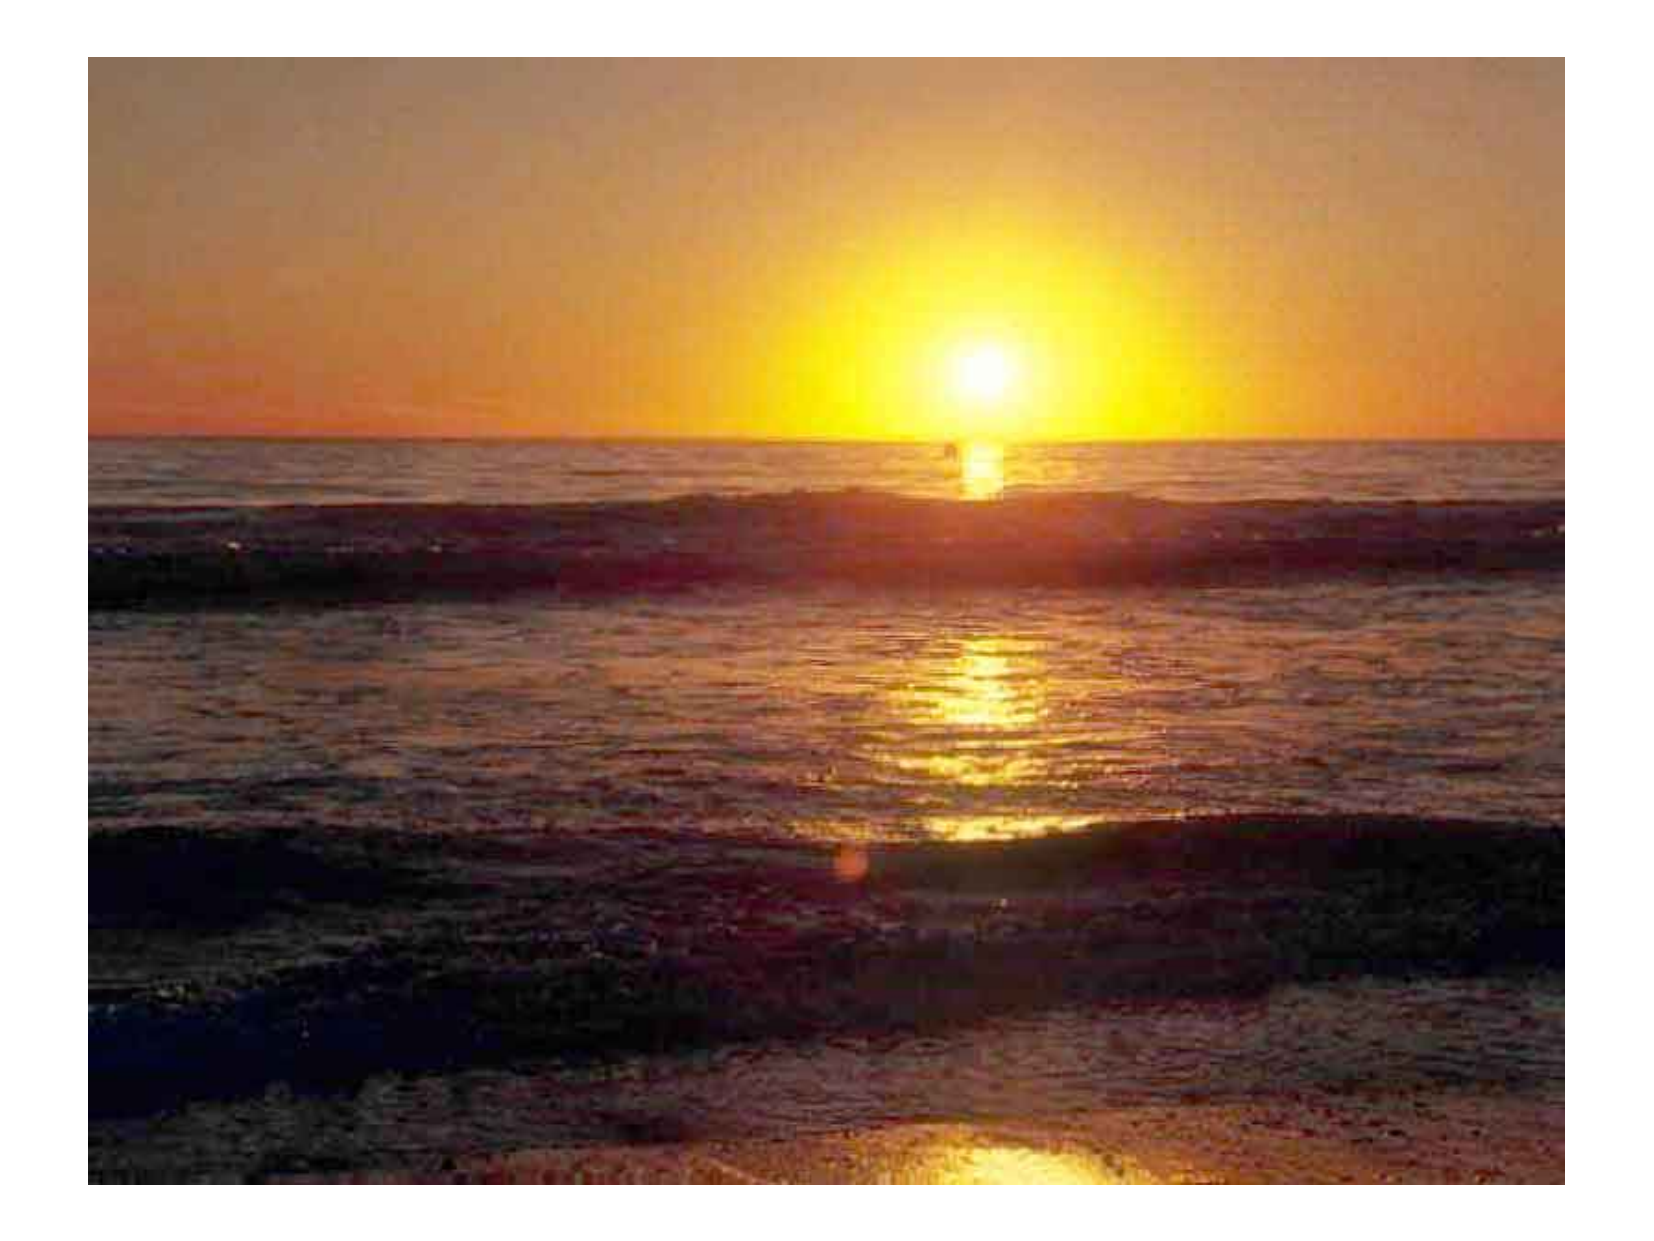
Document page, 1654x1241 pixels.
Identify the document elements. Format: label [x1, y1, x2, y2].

picture [88, 57, 1565, 1185]
